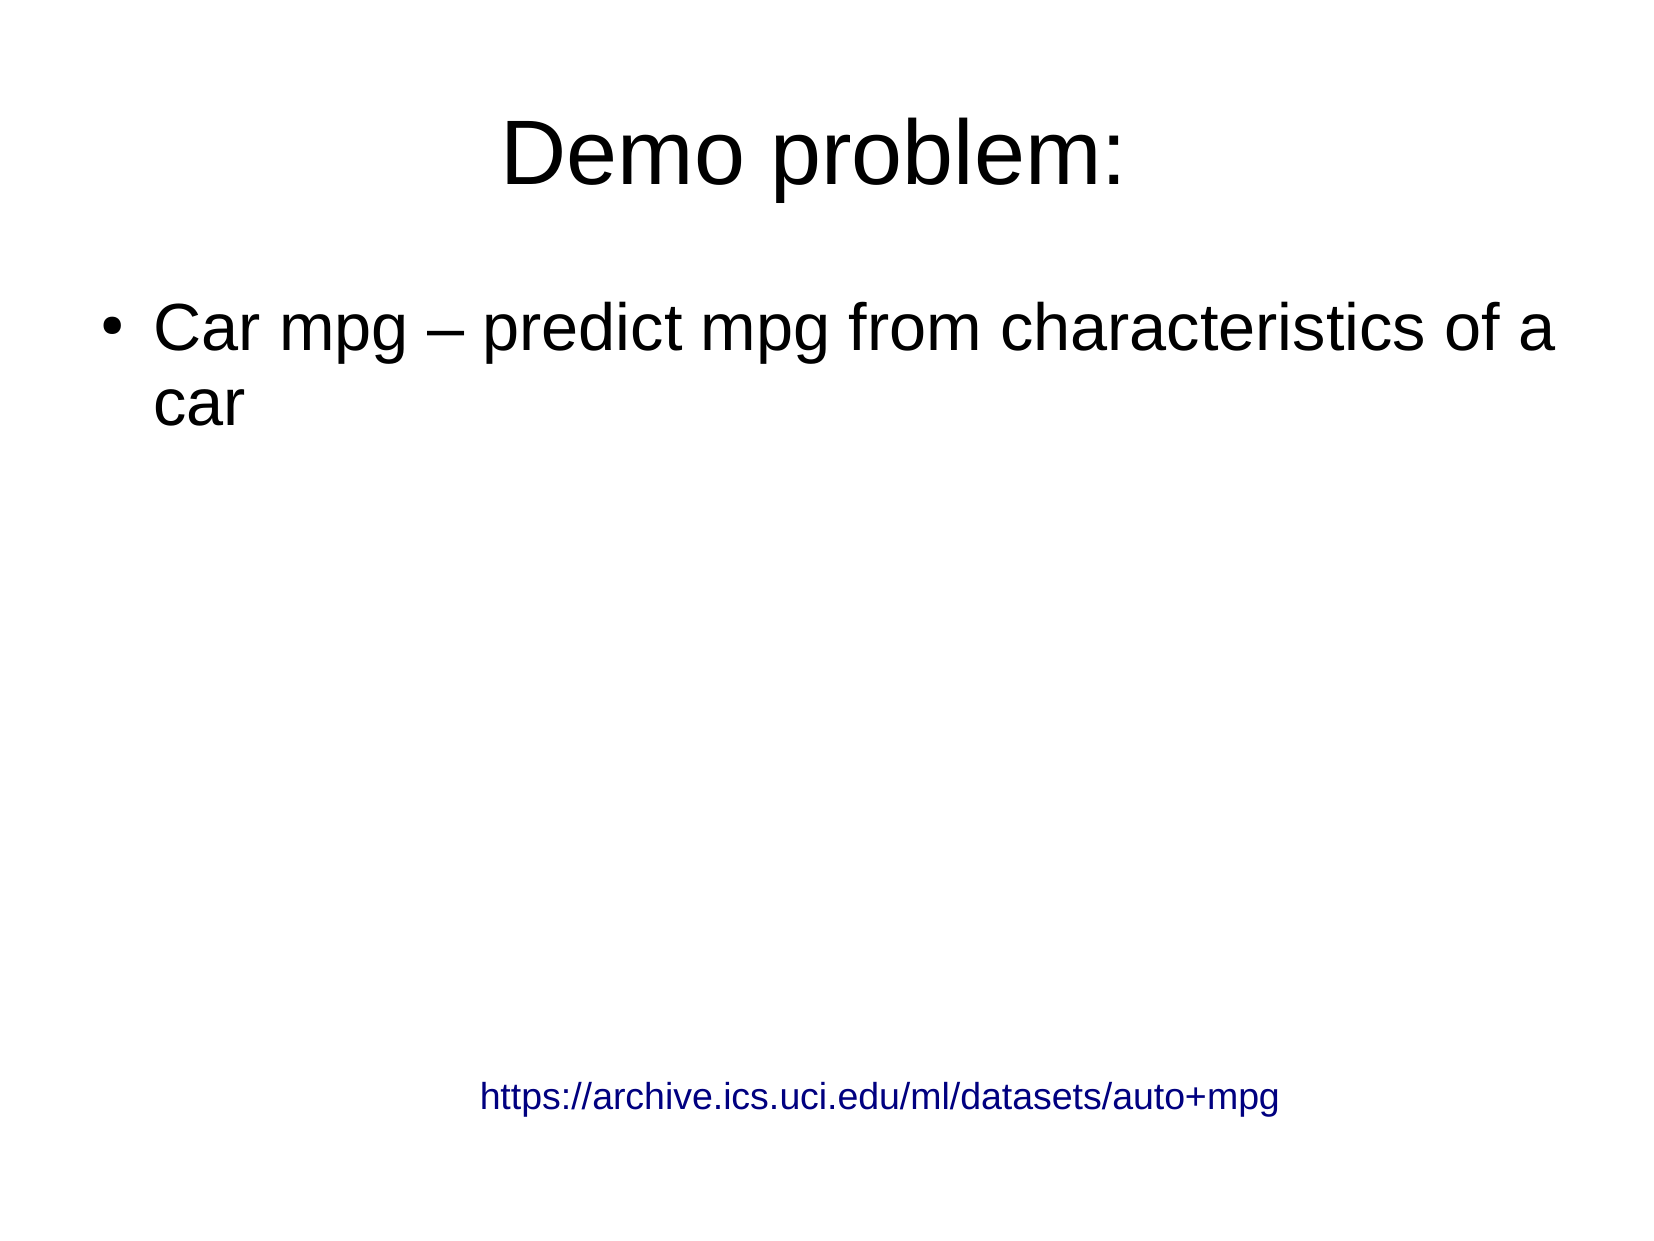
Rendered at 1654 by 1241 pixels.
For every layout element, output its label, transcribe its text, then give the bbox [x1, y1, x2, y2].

title Demo problem: [82, 49, 1571, 257]
list Car mpg – predict mpg from characteristics of a car [82, 290, 1571, 1010]
text_box https://archive.ics.uci.edu/ml/datasets/auto+mpg [465, 1068, 1296, 1126]
